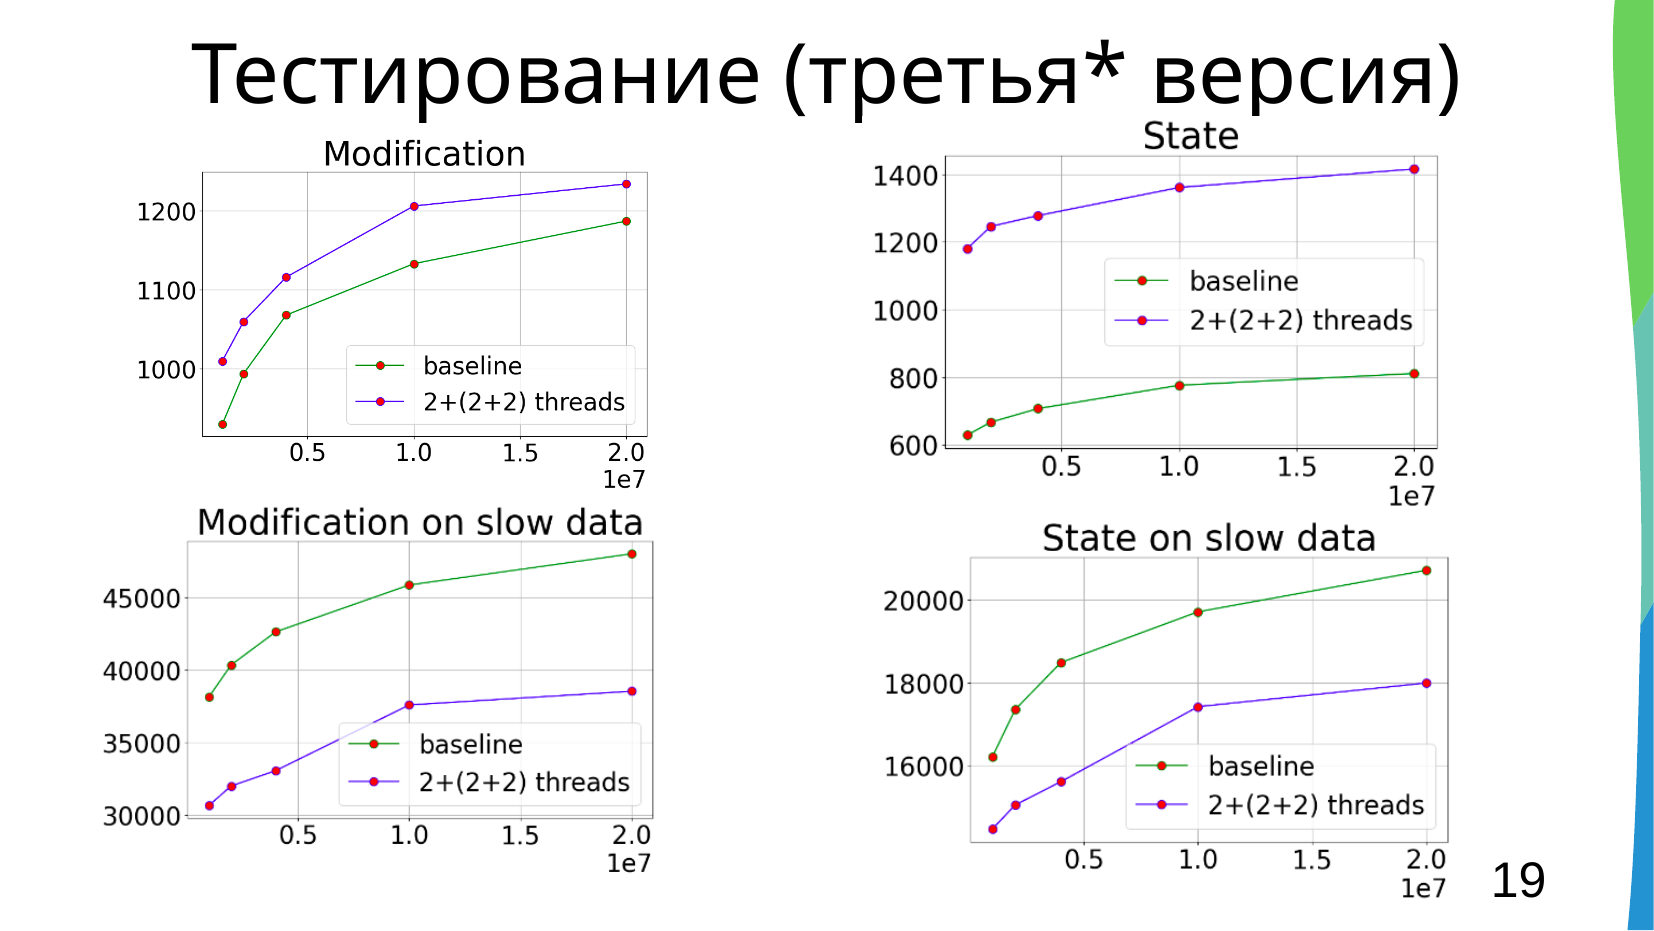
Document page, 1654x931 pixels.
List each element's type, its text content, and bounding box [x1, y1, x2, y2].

title Тестирование (третья* версия) [0, 0, 1654, 196]
picture [92, 129, 663, 886]
text_box <number> [1476, 845, 1654, 916]
picture [862, 116, 1453, 915]
